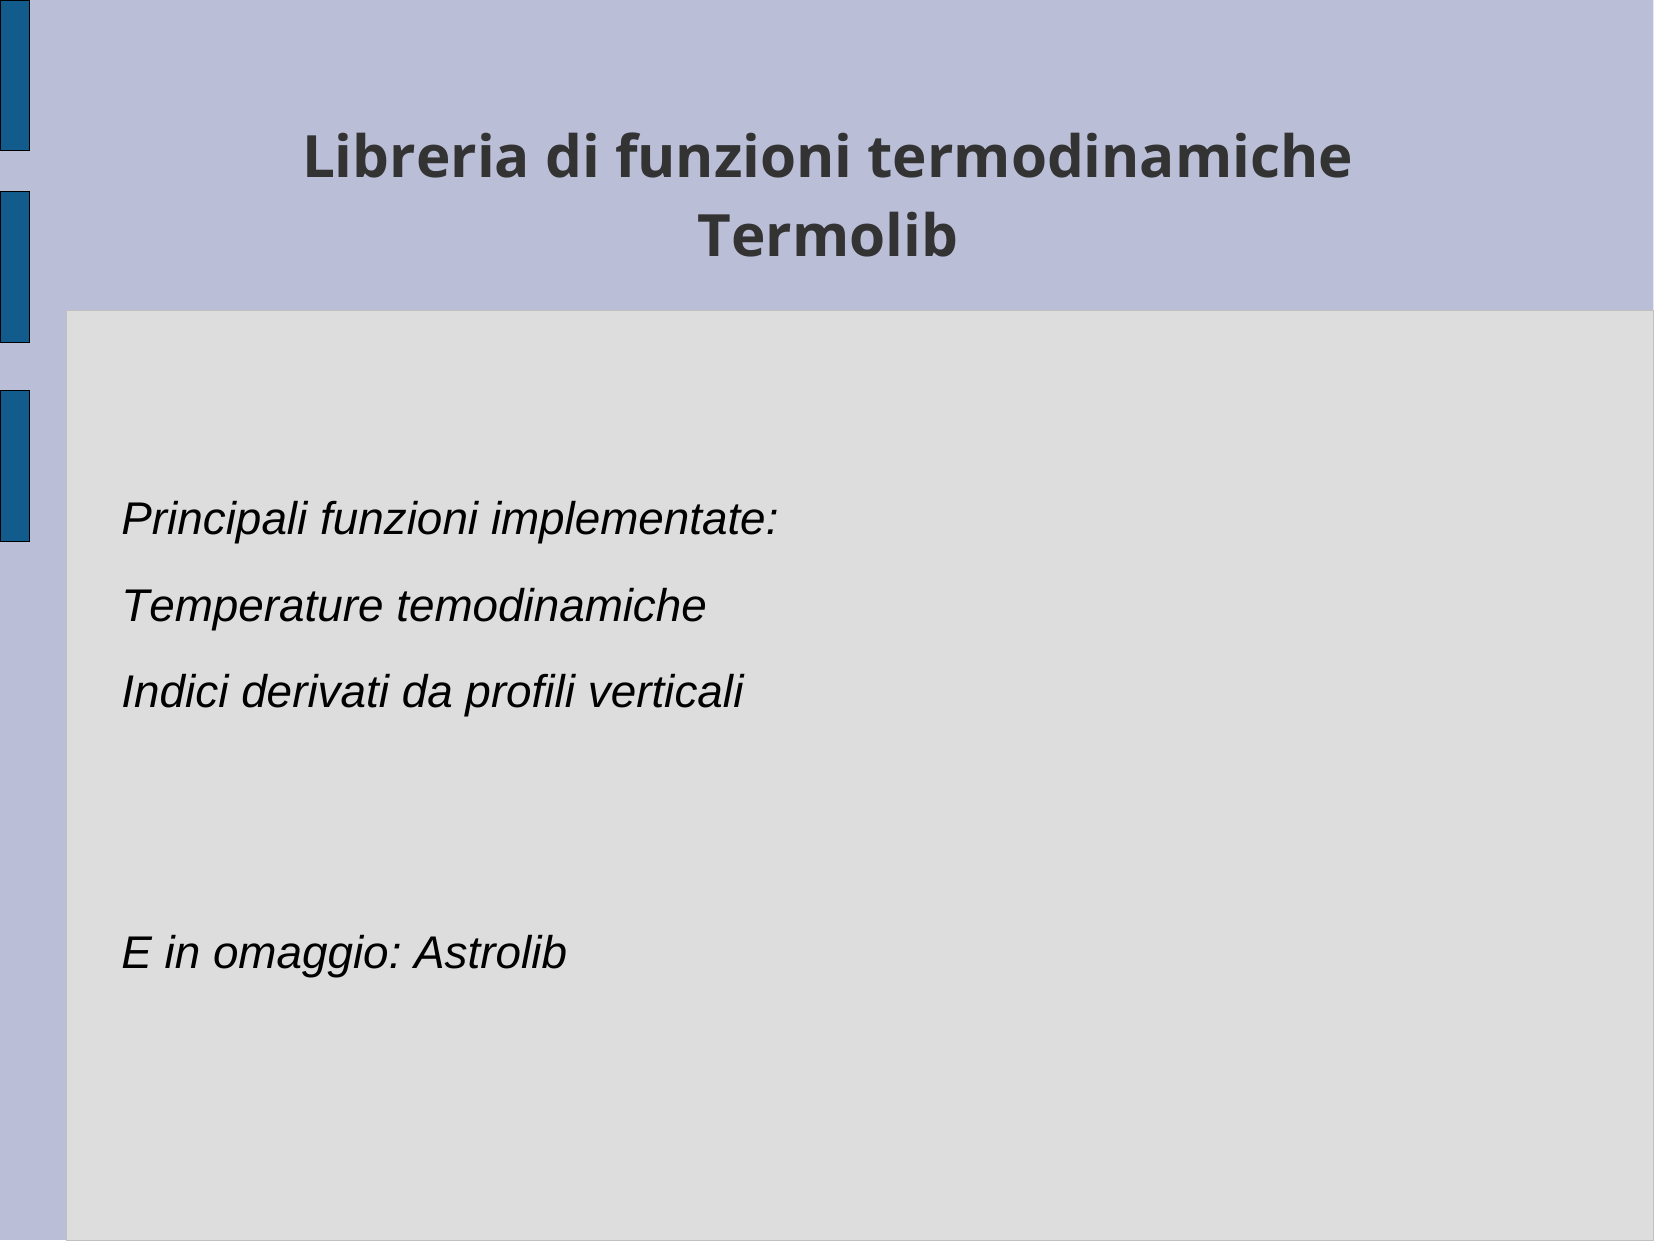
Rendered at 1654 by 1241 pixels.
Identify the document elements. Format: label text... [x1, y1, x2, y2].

subtitle Principali funzioni implementate: Temperature temodinamiche Indici derivati da profili verticali E in omaggio: Astrolib [121, 344, 1534, 1127]
title Libreria di funzioni termodinamiche Termolib [121, 91, 1534, 299]
